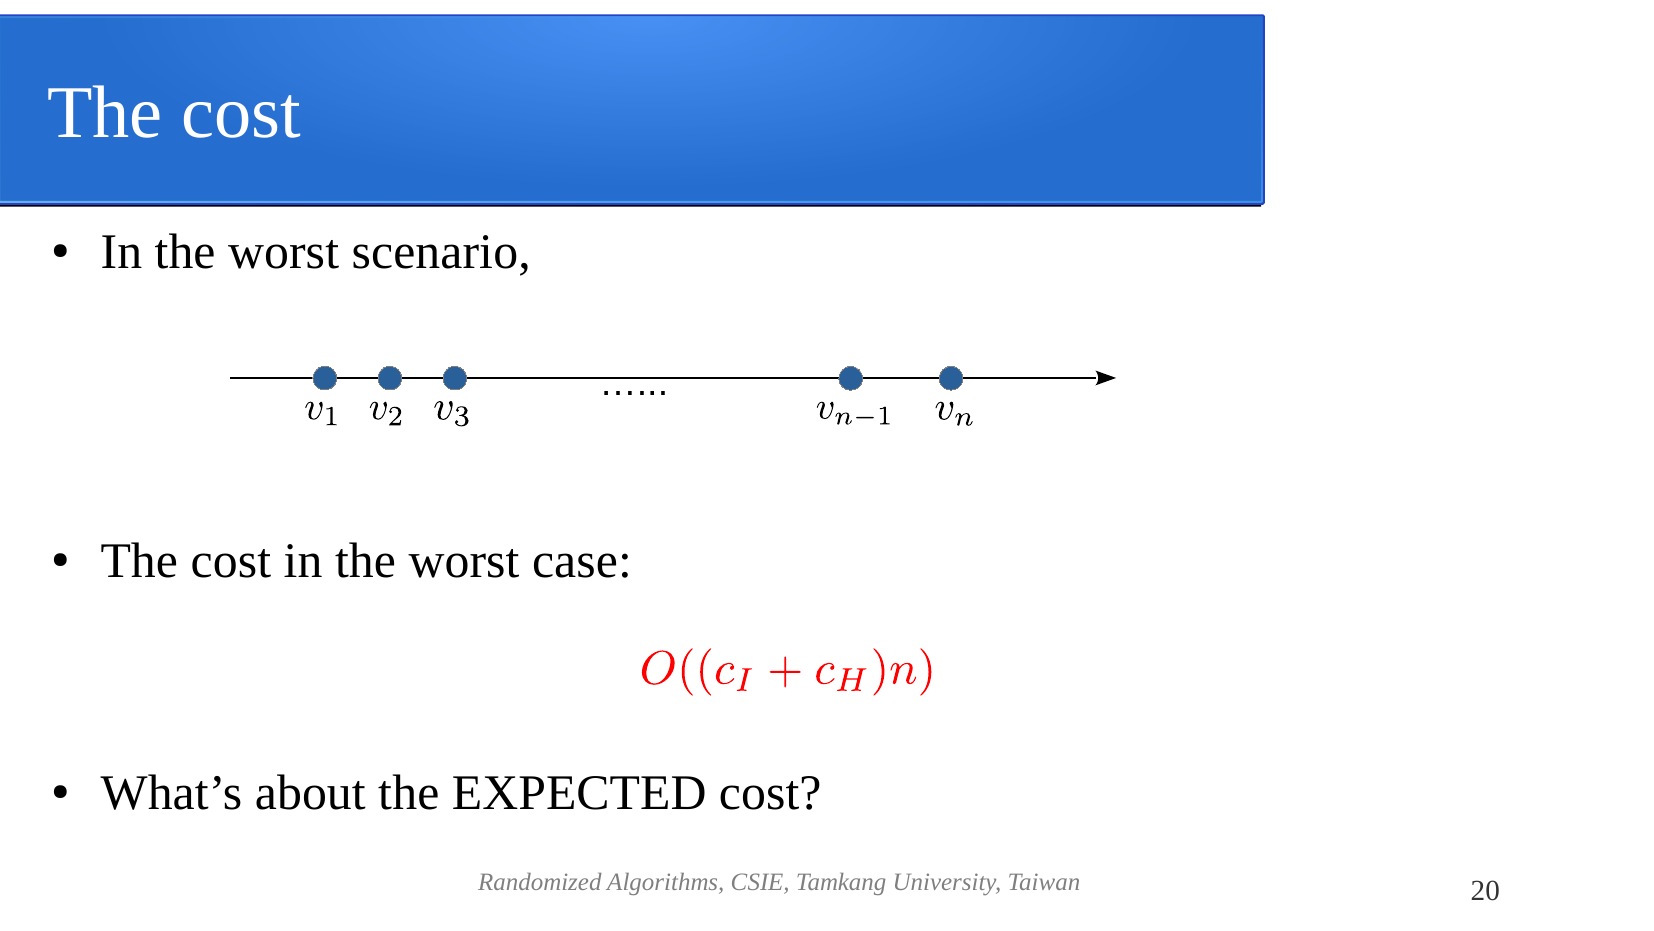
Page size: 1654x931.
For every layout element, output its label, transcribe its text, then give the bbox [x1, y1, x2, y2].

text_box [443, 366, 467, 390]
picture [637, 646, 934, 698]
text_box [838, 366, 863, 391]
list In the worst scenario, The cost in the worst case: What’s about the EXPECTED cost? [35, 224, 1524, 827]
title The cost [47, 35, 1199, 189]
picture [302, 400, 339, 427]
picture [932, 400, 975, 428]
picture [814, 400, 892, 427]
text_box [378, 366, 402, 390]
picture [367, 400, 403, 427]
text_box [939, 366, 963, 391]
text_box …... [584, 354, 691, 412]
picture [433, 400, 469, 427]
text_box [312, 366, 337, 390]
